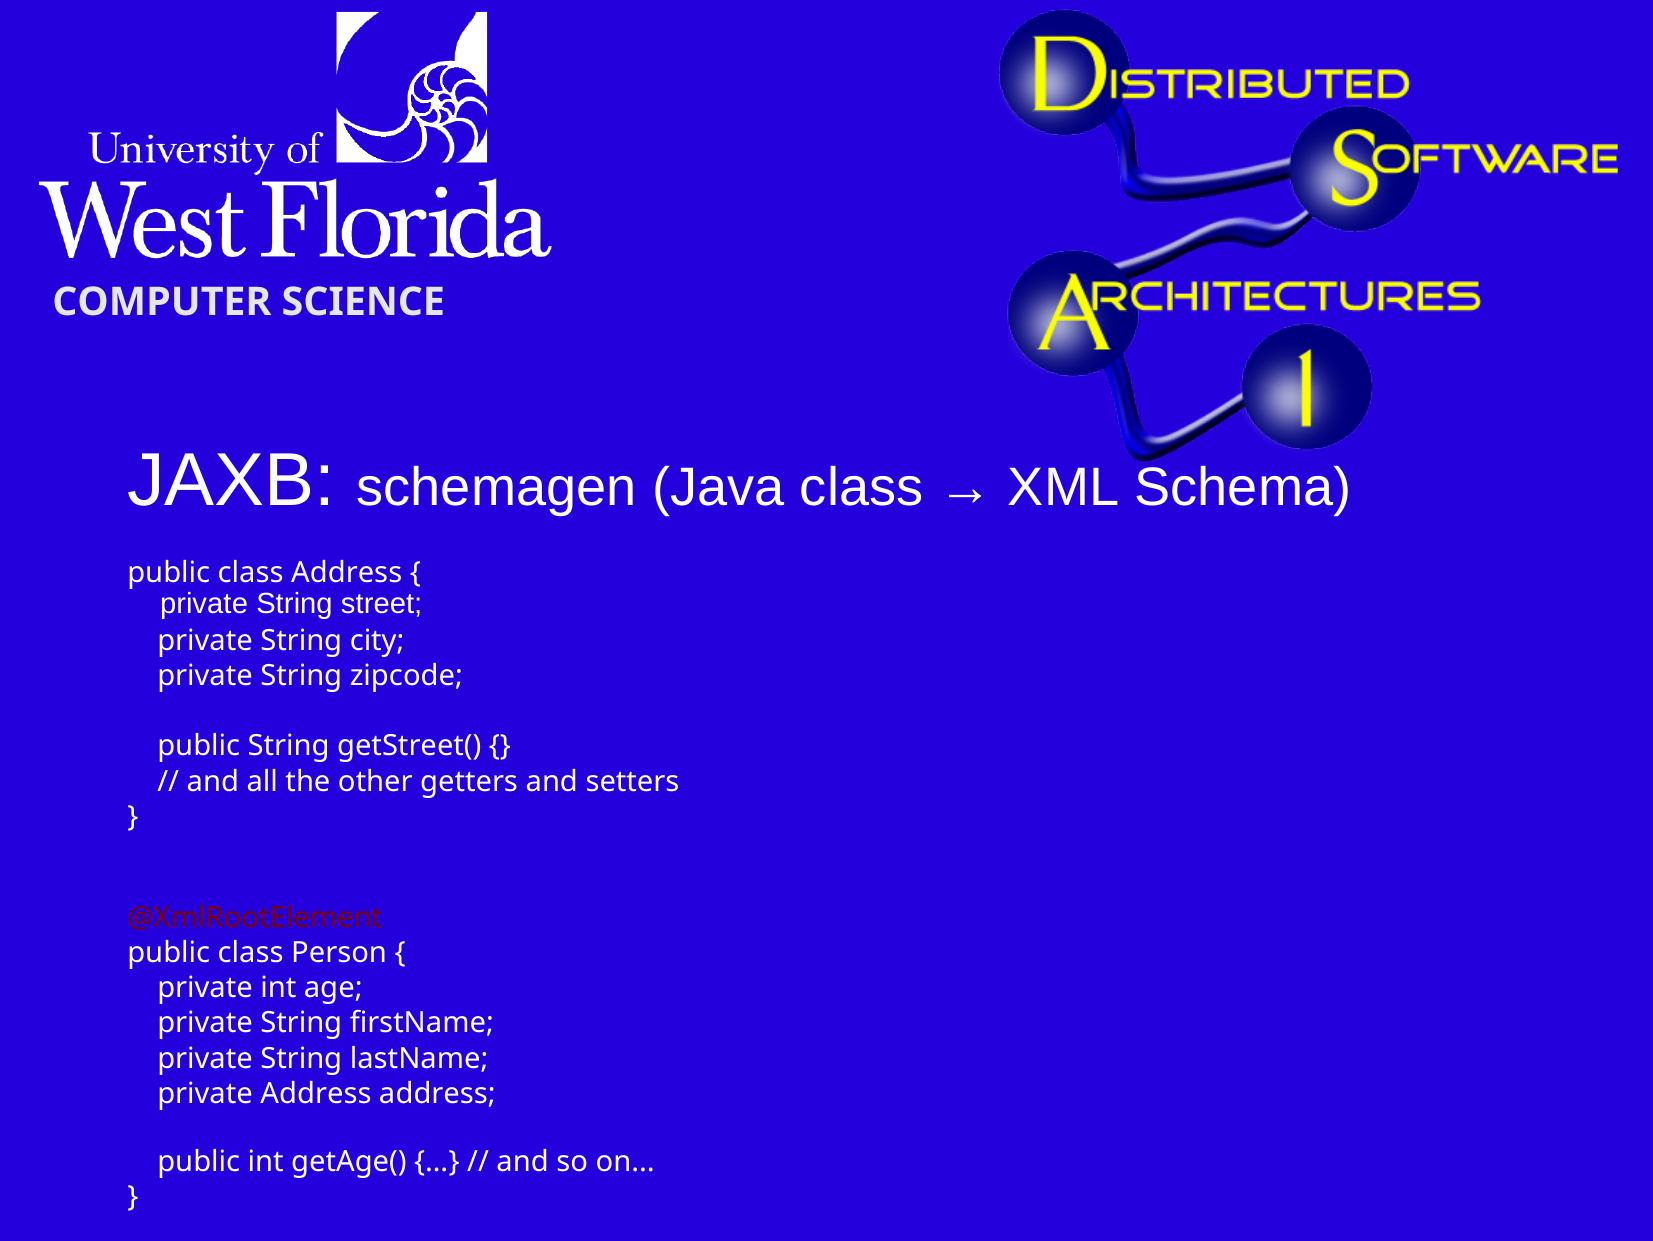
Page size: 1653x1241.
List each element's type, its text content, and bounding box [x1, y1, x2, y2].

picture [37, 0, 559, 262]
picture [910, 0, 1653, 506]
text_box COMPUTER SCIENCE [37, 262, 563, 333]
text_box JAXB: schemagen (Java class → XML Schema) public class Address { private String street; private String city; private String zipcode; public String getStreet() {} // and all the other getters and setters } @XmlRootElement public class Person { private int age; private String firstName; private String lastName; private Address address; public int getAge() {…} // and so on... } [112, 426, 1388, 1241]
